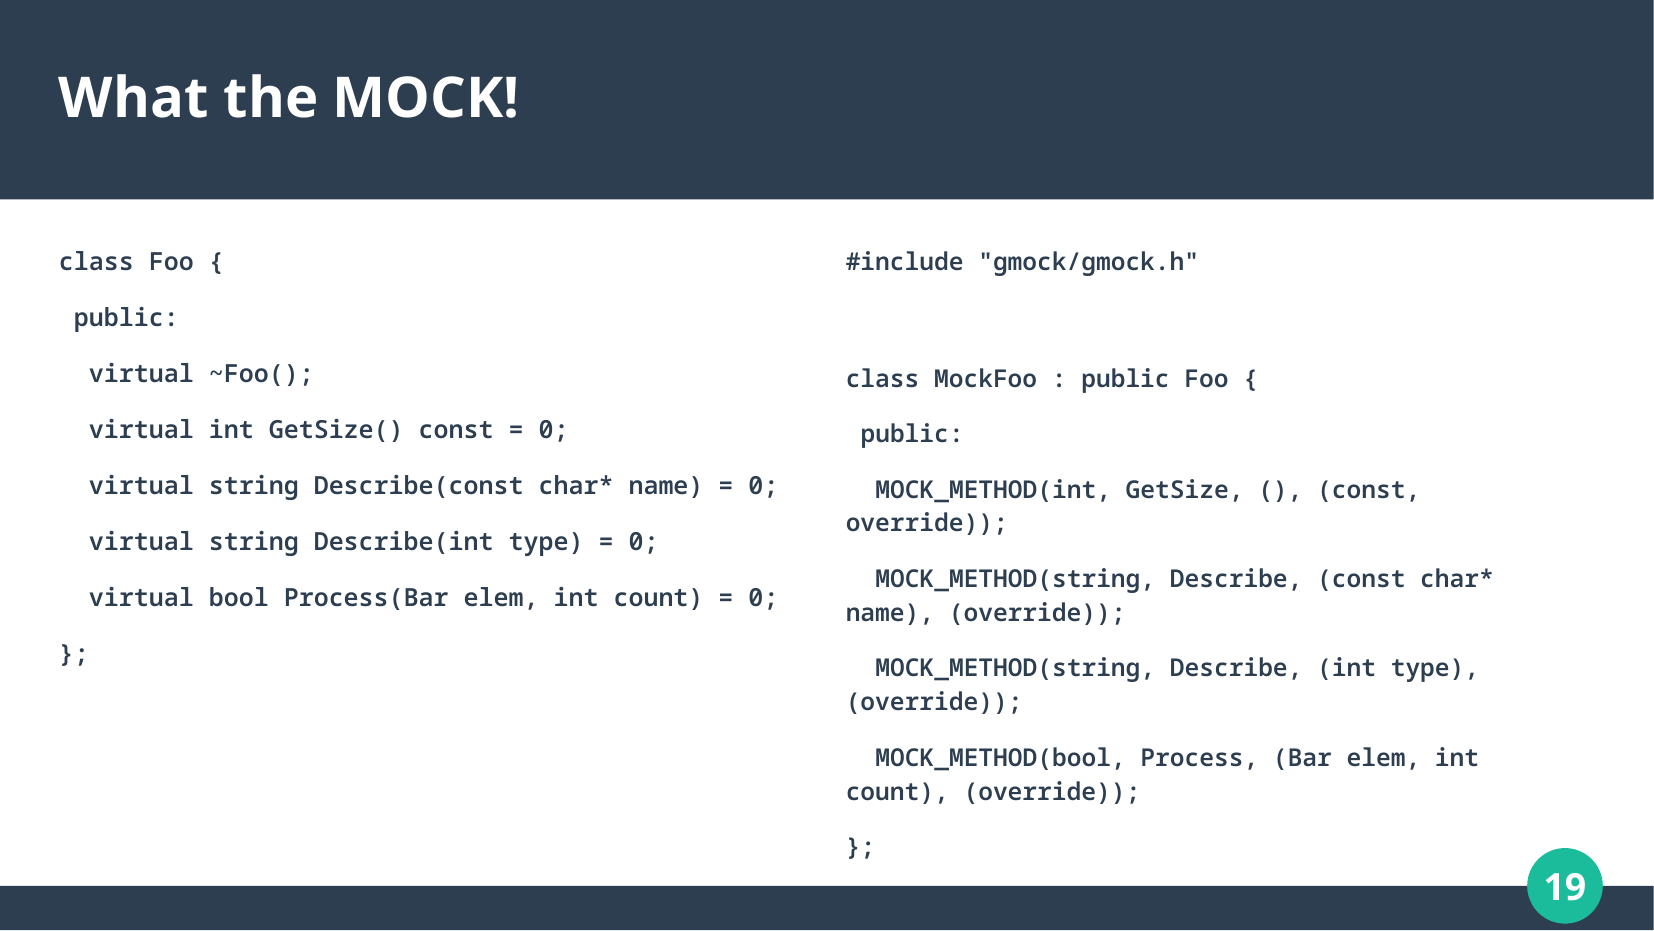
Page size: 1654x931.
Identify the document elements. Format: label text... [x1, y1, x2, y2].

list class Foo { public: virtual ~Foo(); virtual int GetSize() const = 0; virtual string Describe(const char* name) = 0; virtual string Describe(int type) = 0; virtual bool Process(Bar elem, int count) = 0; }; [59, 243, 809, 864]
list #include "gmock/gmock.h" class MockFoo : public Foo { public: MOCK_METHOD(int, GetSize, (), (const, override)); MOCK_METHOD(string, Describe, (const char* name), (override)); MOCK_METHOD(string, Describe, (int type), (override)); MOCK_METHOD(bool, Process, (Bar elem, int count), (override)); }; [845, 243, 1596, 864]
title What the MOCK! [59, 37, 1595, 155]
